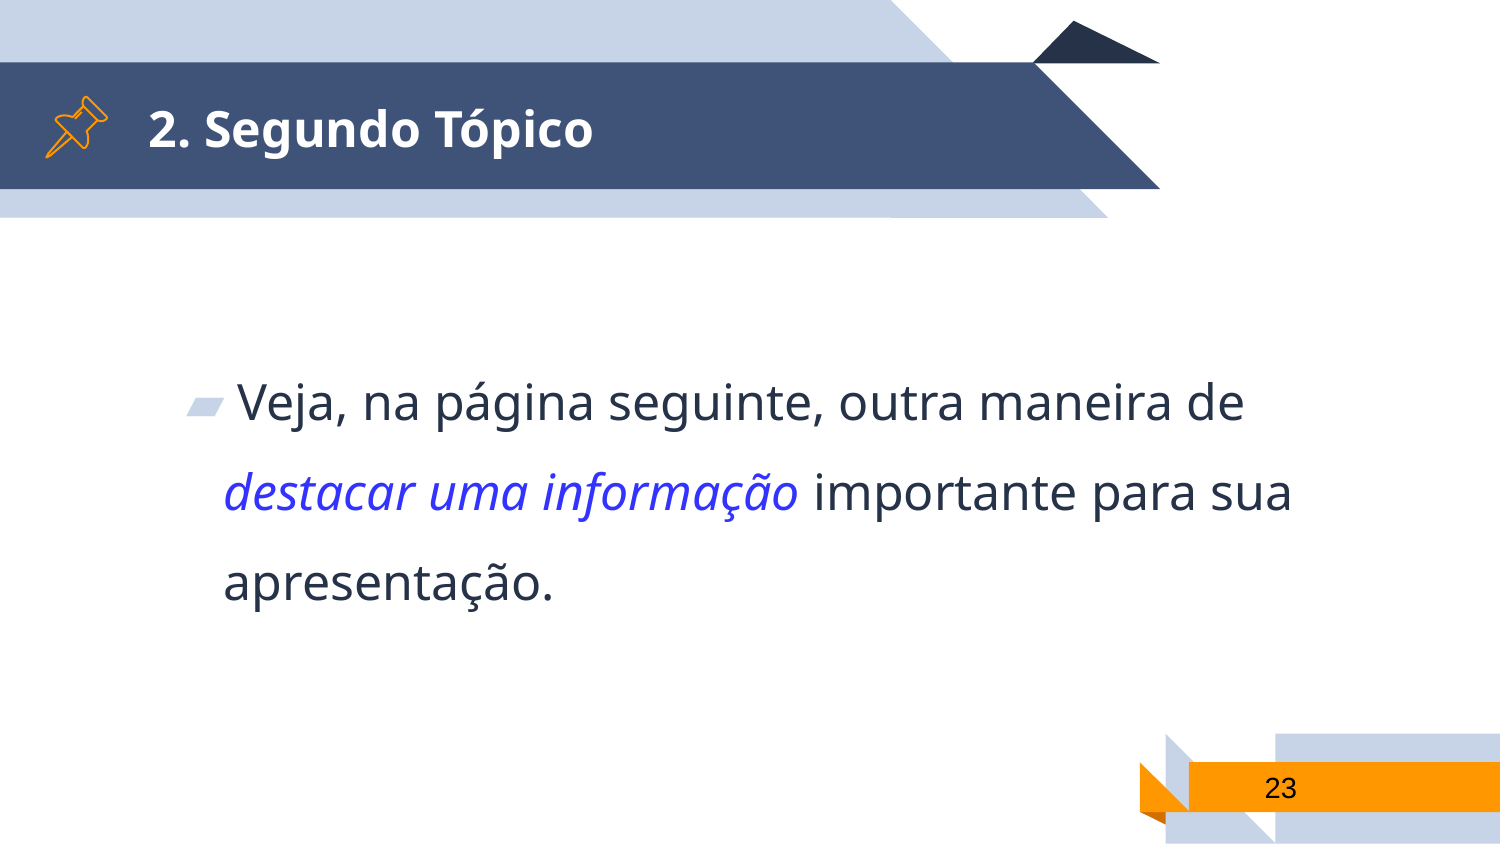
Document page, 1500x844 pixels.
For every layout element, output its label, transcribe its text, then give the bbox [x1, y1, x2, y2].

slide_number <number> [1249, 760, 1494, 813]
title 2. Segundo Tópico [133, 64, 1035, 190]
list Veja, na página seguinte, outra maneira de destacar uma informação importante para sua apresentação. [133, 217, 1430, 734]
